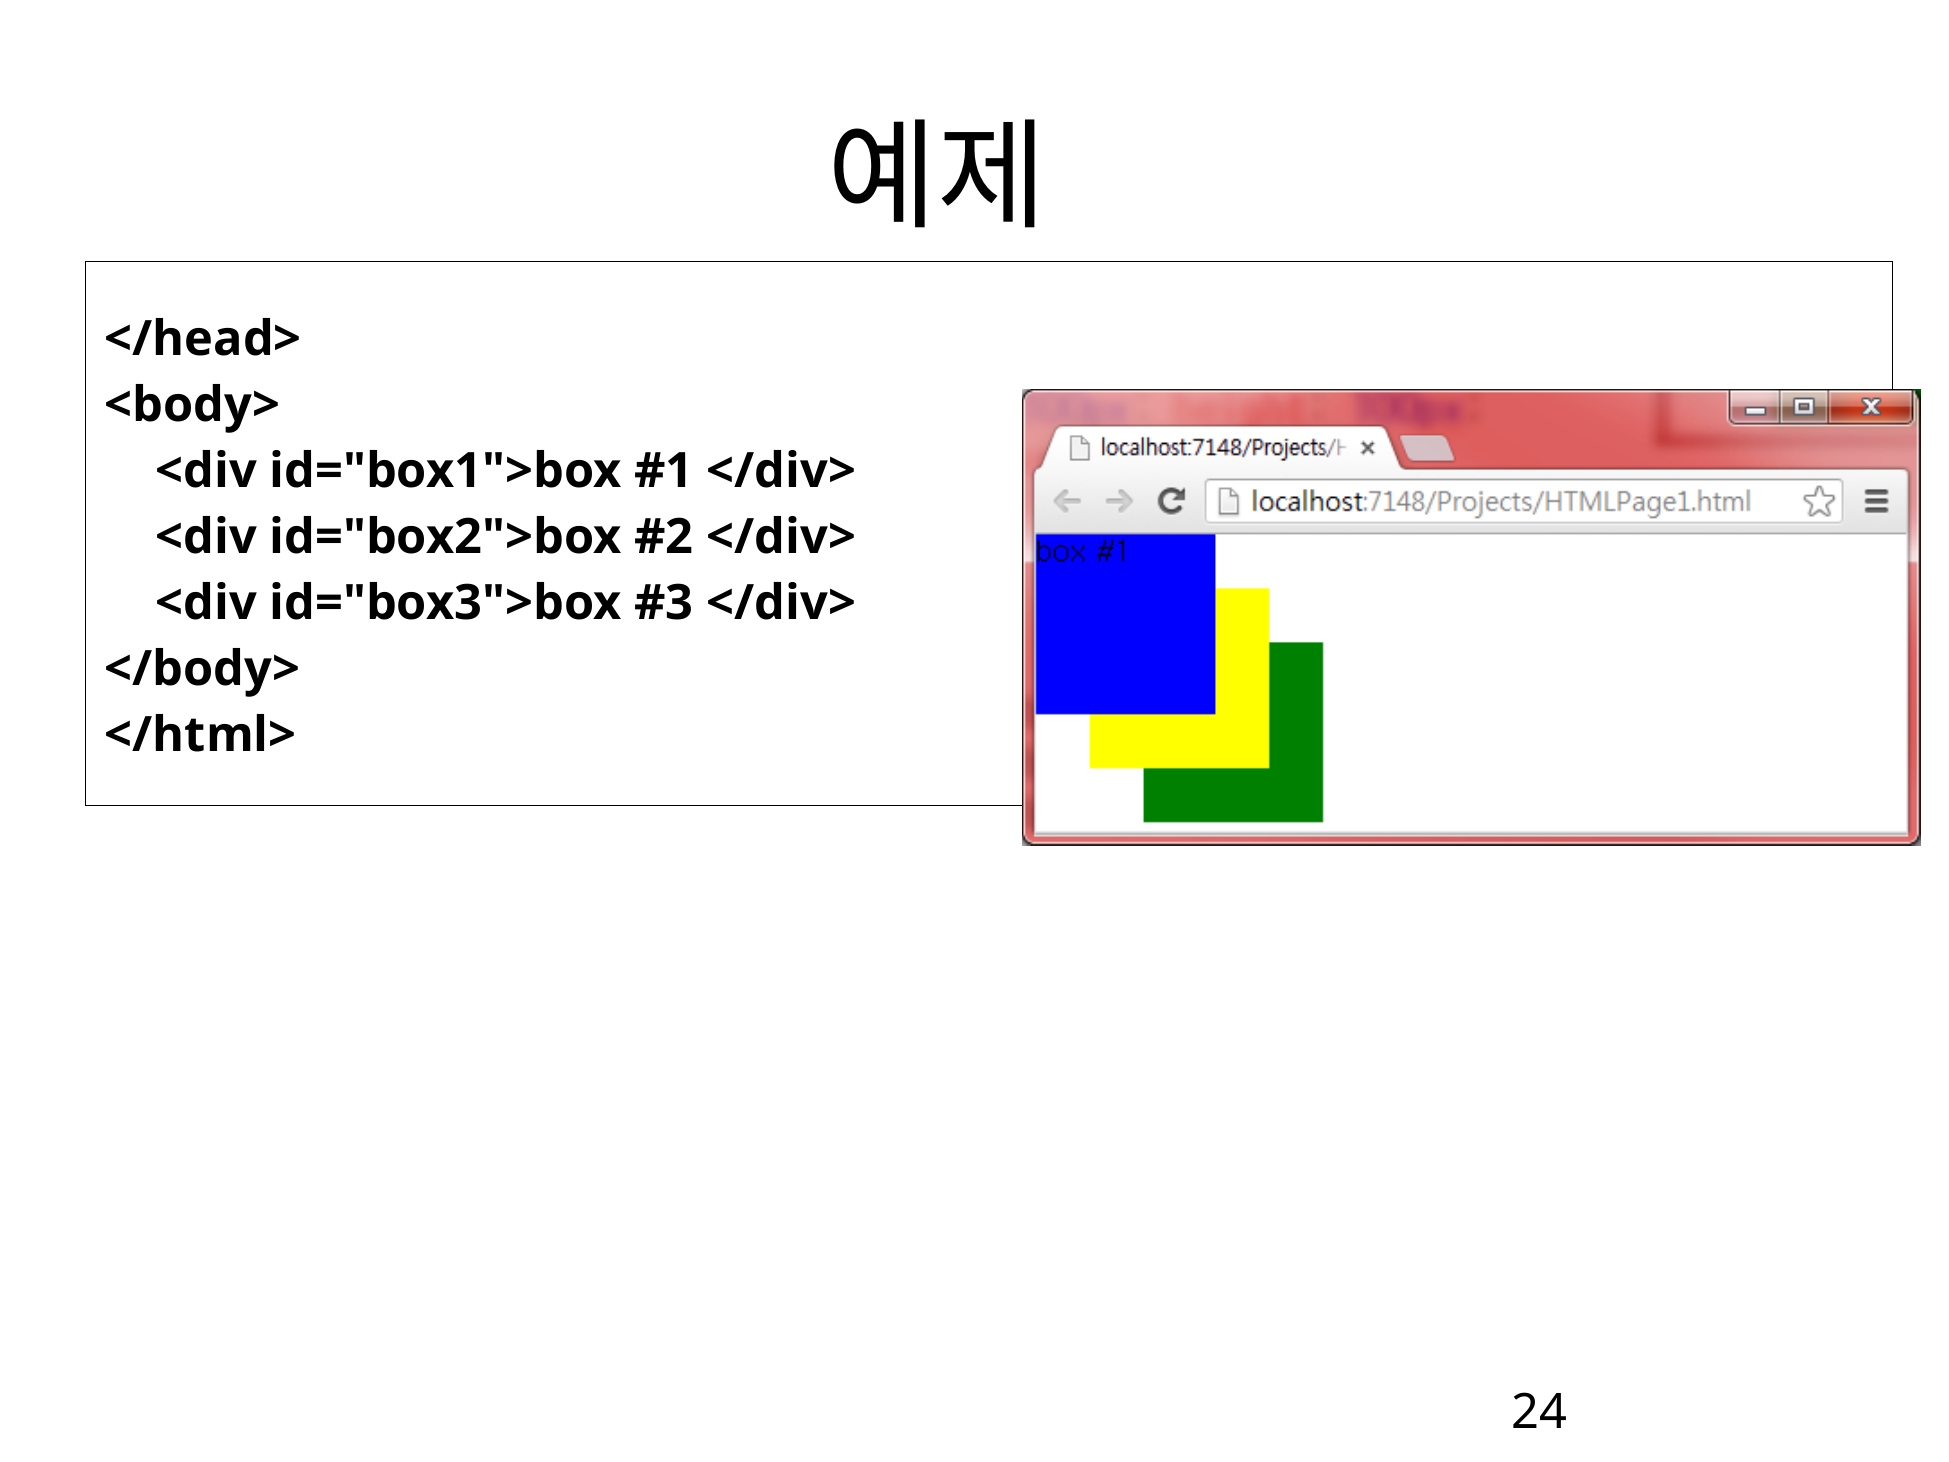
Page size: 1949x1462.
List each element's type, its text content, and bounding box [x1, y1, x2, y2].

title 예제 [156, 92, 1749, 255]
text_box </head> <body> <div id="box1">box #1 </div> <div id="box2">box #2 </div> <div id="box3">box #3 </div> </body> </html> [85, 261, 1893, 806]
picture [1022, 389, 1921, 846]
slide_number <숫자> [1496, 1372, 1899, 1462]
